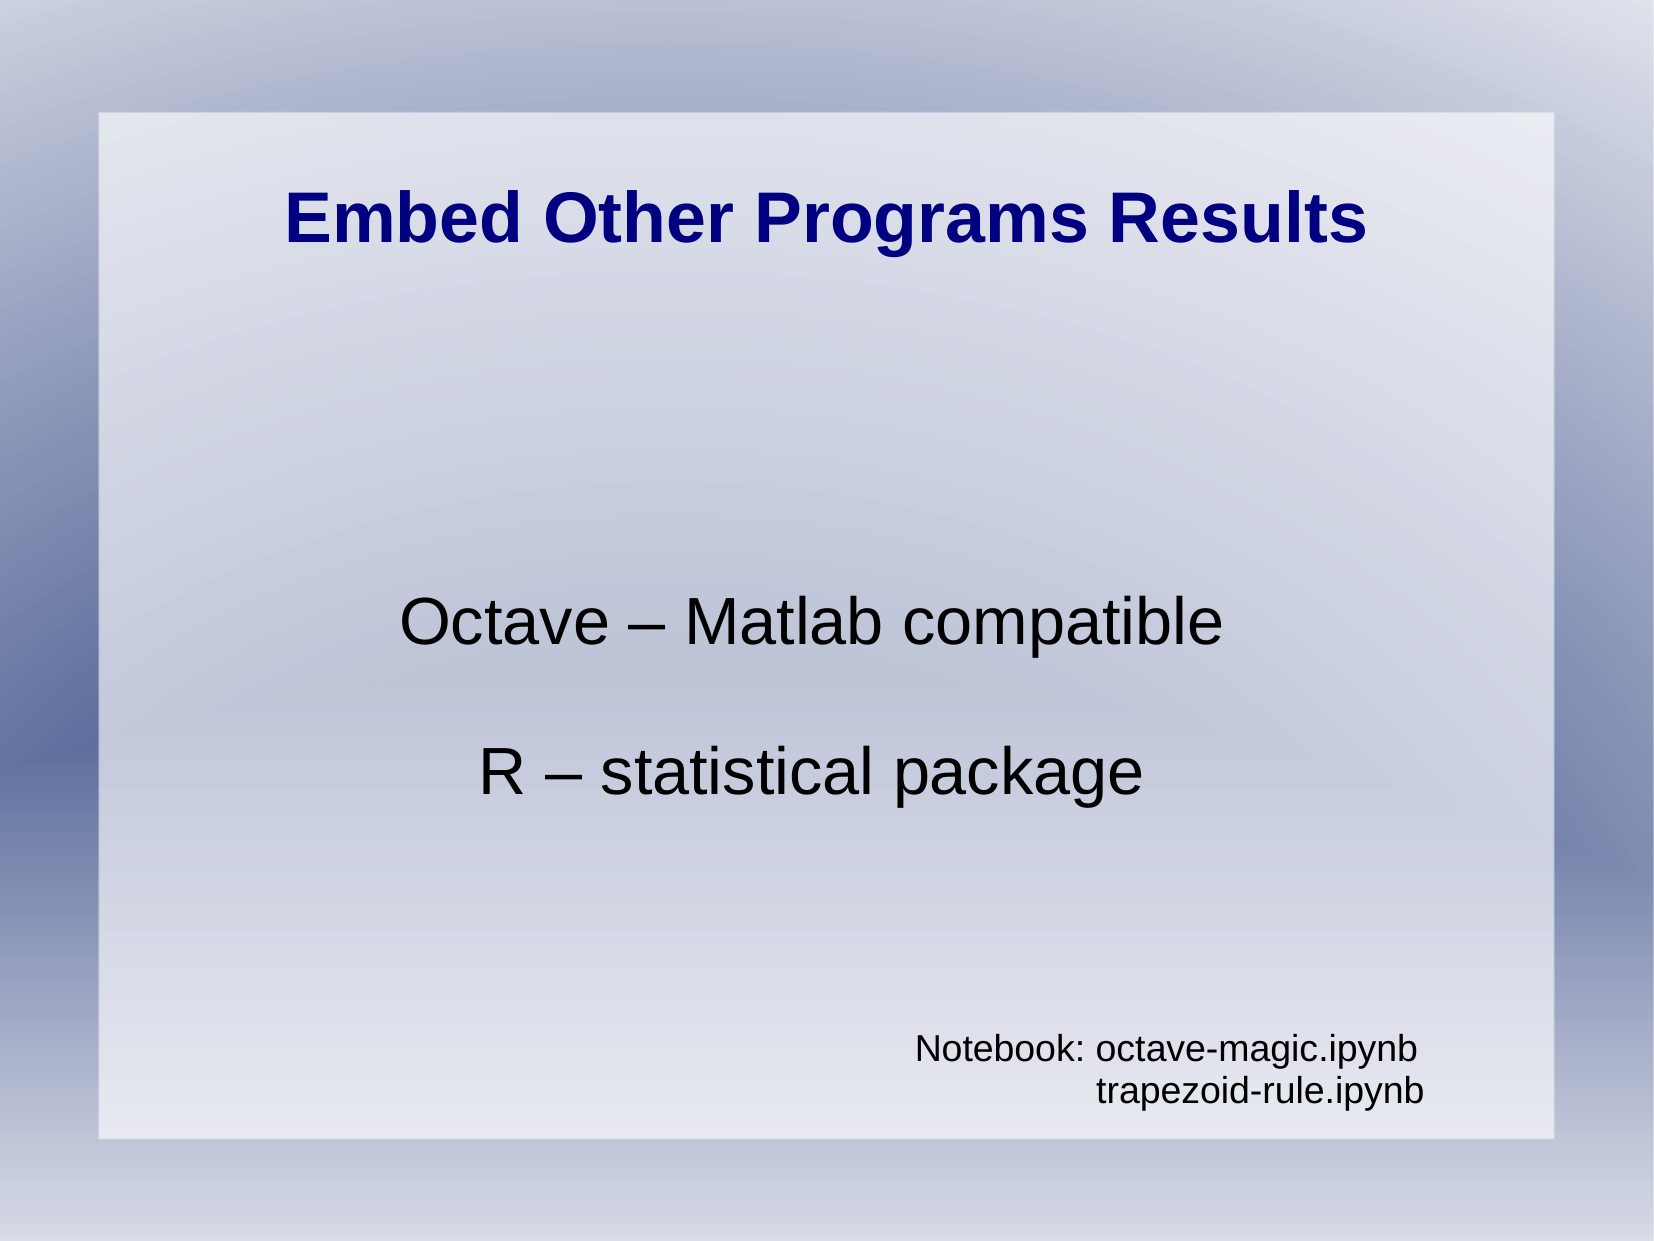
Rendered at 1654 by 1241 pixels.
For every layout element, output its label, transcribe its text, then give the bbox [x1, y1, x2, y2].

subtitle Octave – Matlab compatible R – statistical package [118, 336, 1506, 1056]
title Embed Other Programs Results [118, 114, 1536, 322]
text_box Notebook: octave-magic.ipynb trapezoid-rule.ipynb [900, 1020, 1439, 1119]
picture [0, 0, 1654, 1241]
